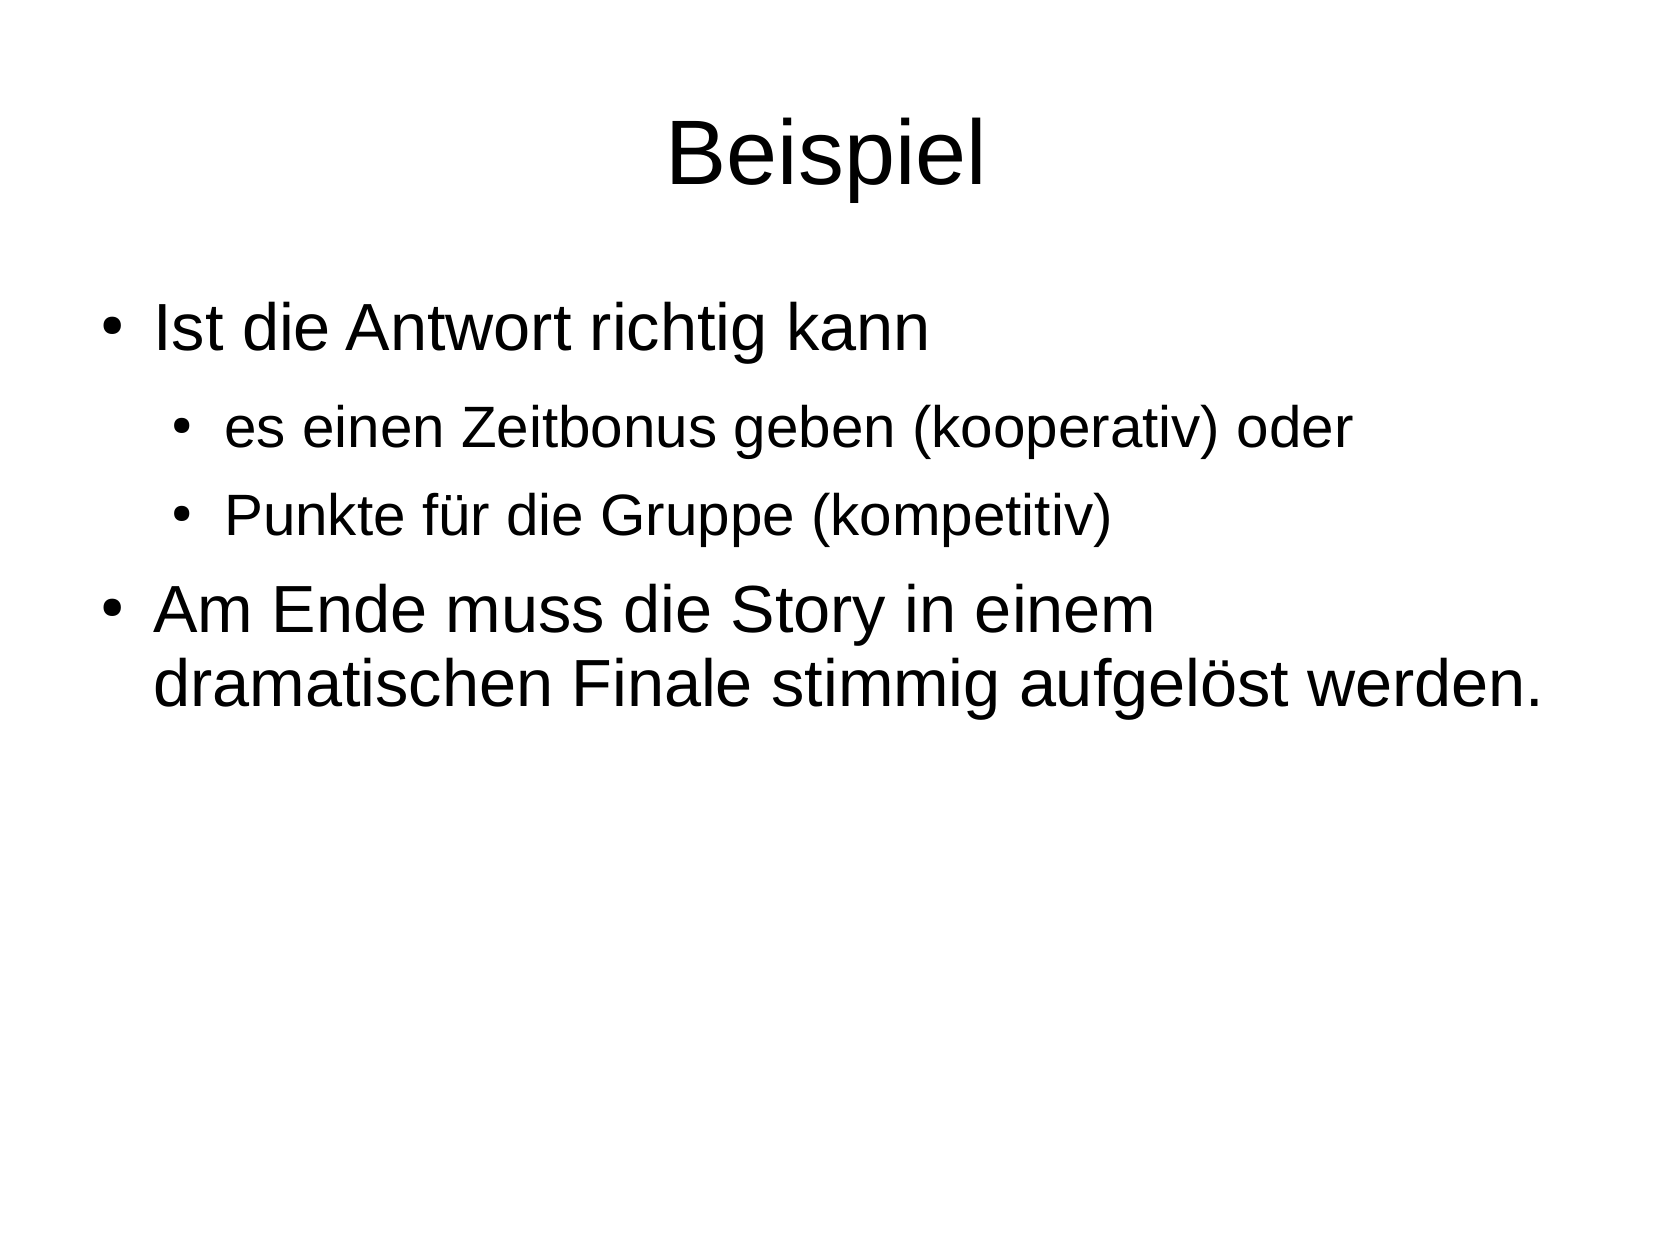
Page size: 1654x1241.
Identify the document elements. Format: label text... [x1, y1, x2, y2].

list Ist die Antwort richtig kann es einen Zeitbonus geben (kooperativ) oder Punkte für die Gruppe (kompetitiv) Am Ende muss die Story in einem dramatischen Finale stimmig aufgelöst werden. [82, 290, 1571, 1109]
title Beispiel [82, 49, 1571, 257]
